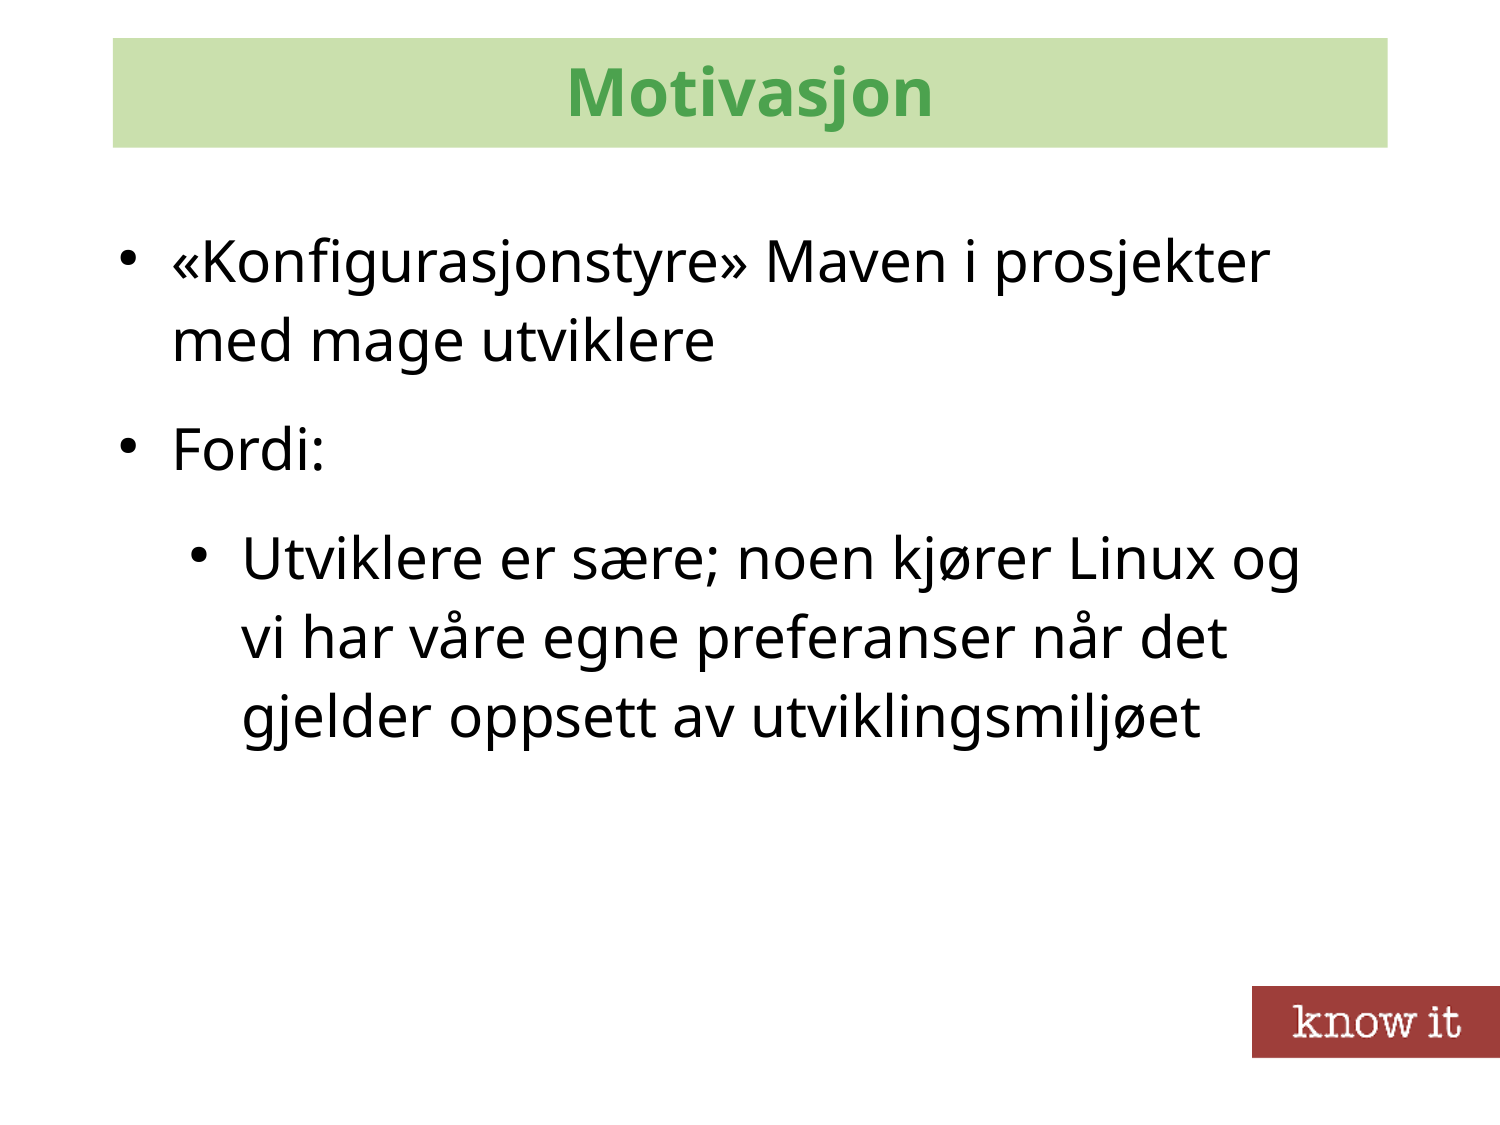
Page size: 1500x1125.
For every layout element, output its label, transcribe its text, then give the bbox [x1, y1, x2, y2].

text_box Motivasjon [112, 38, 1388, 148]
list «Konfigurasjonstyre» Maven i prosjekter med mage utviklere Fordi: Utviklere er sære; noen kjører Linux og vi har våre egne preferanser når det gjelder oppsett av utviklingsmiljøet [100, 220, 1360, 1034]
picture [1252, 986, 1500, 1058]
